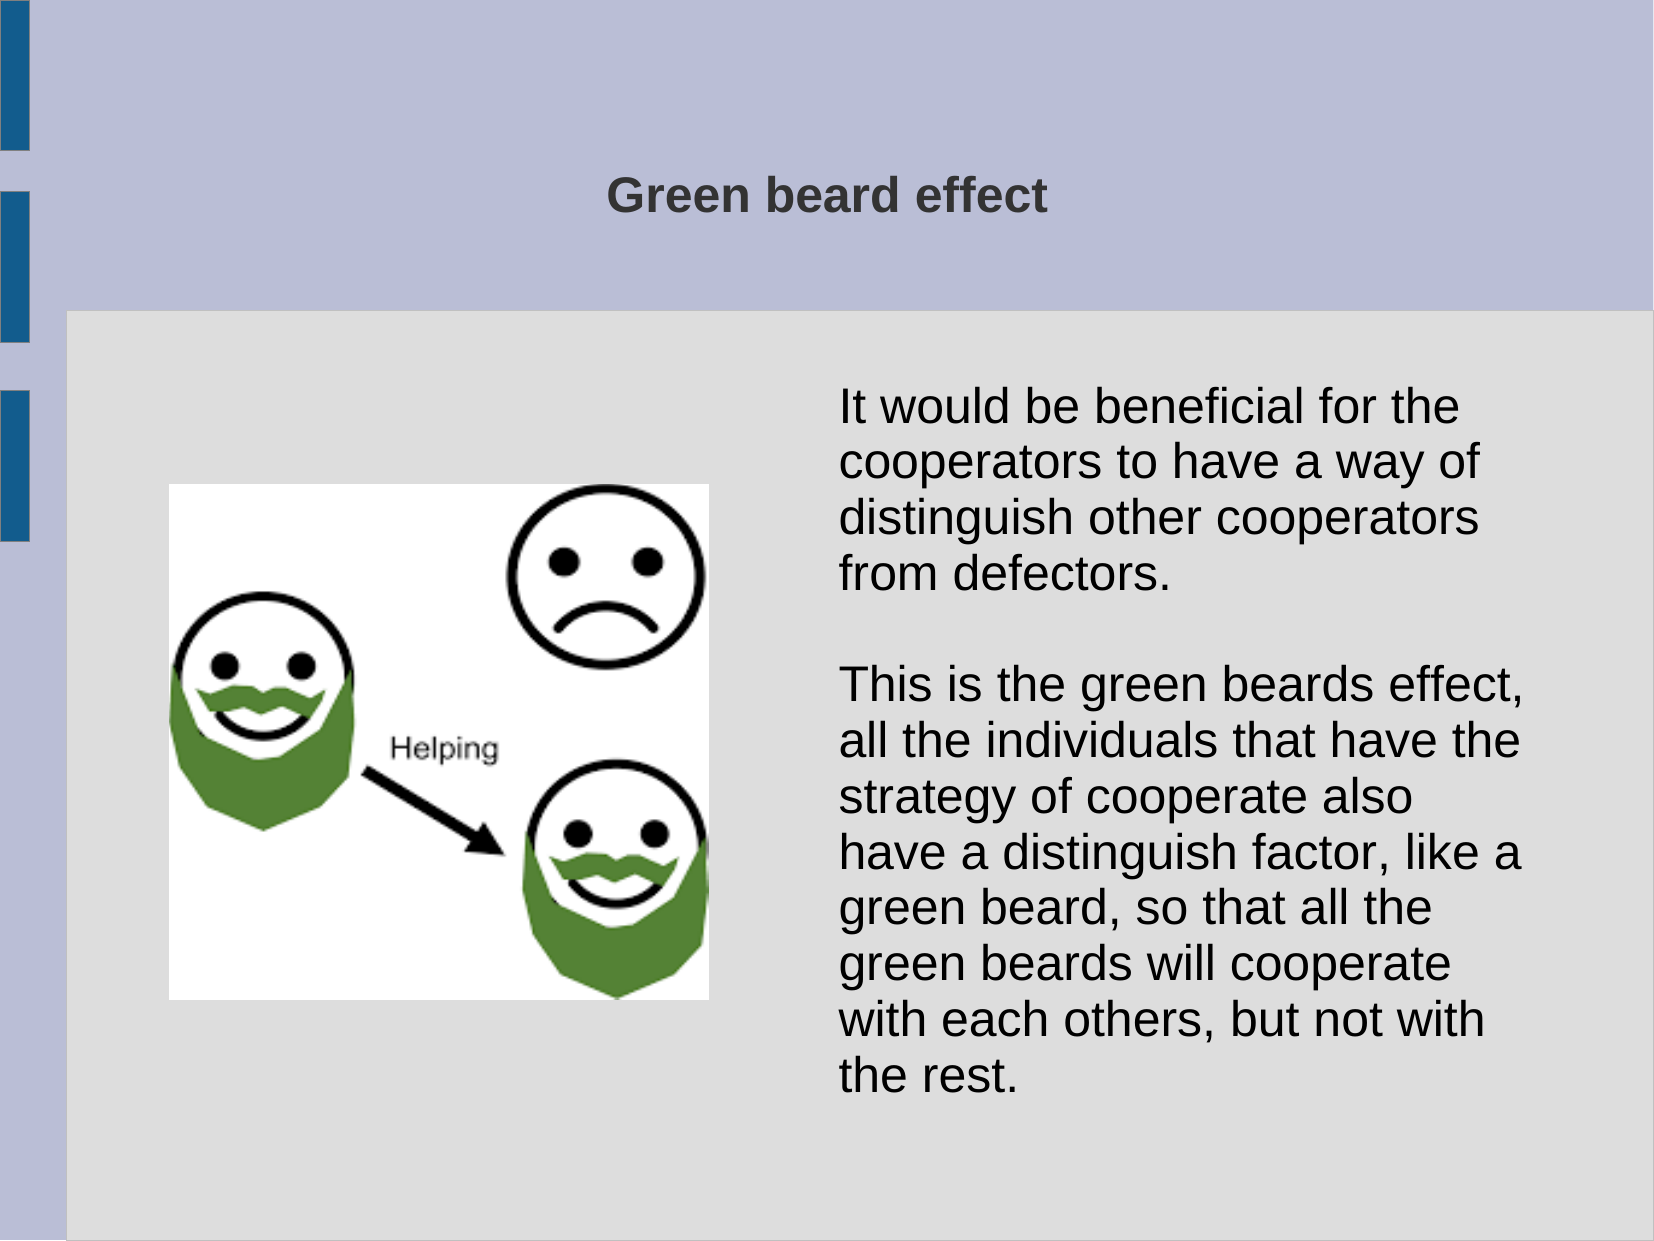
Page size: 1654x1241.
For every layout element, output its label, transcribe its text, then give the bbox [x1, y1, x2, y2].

picture [169, 484, 709, 1000]
title Green beard effect [121, 91, 1534, 299]
text_box It would be beneficial for the cooperators to have a way of distinguish other cooperators from defectors. This is the green beards effect, all the individuals that have the strategy of cooperate also have a distinguish factor, like a green beard, so that all the green beards will cooperate with each others, but not with the rest. [838, 377, 1536, 1103]
